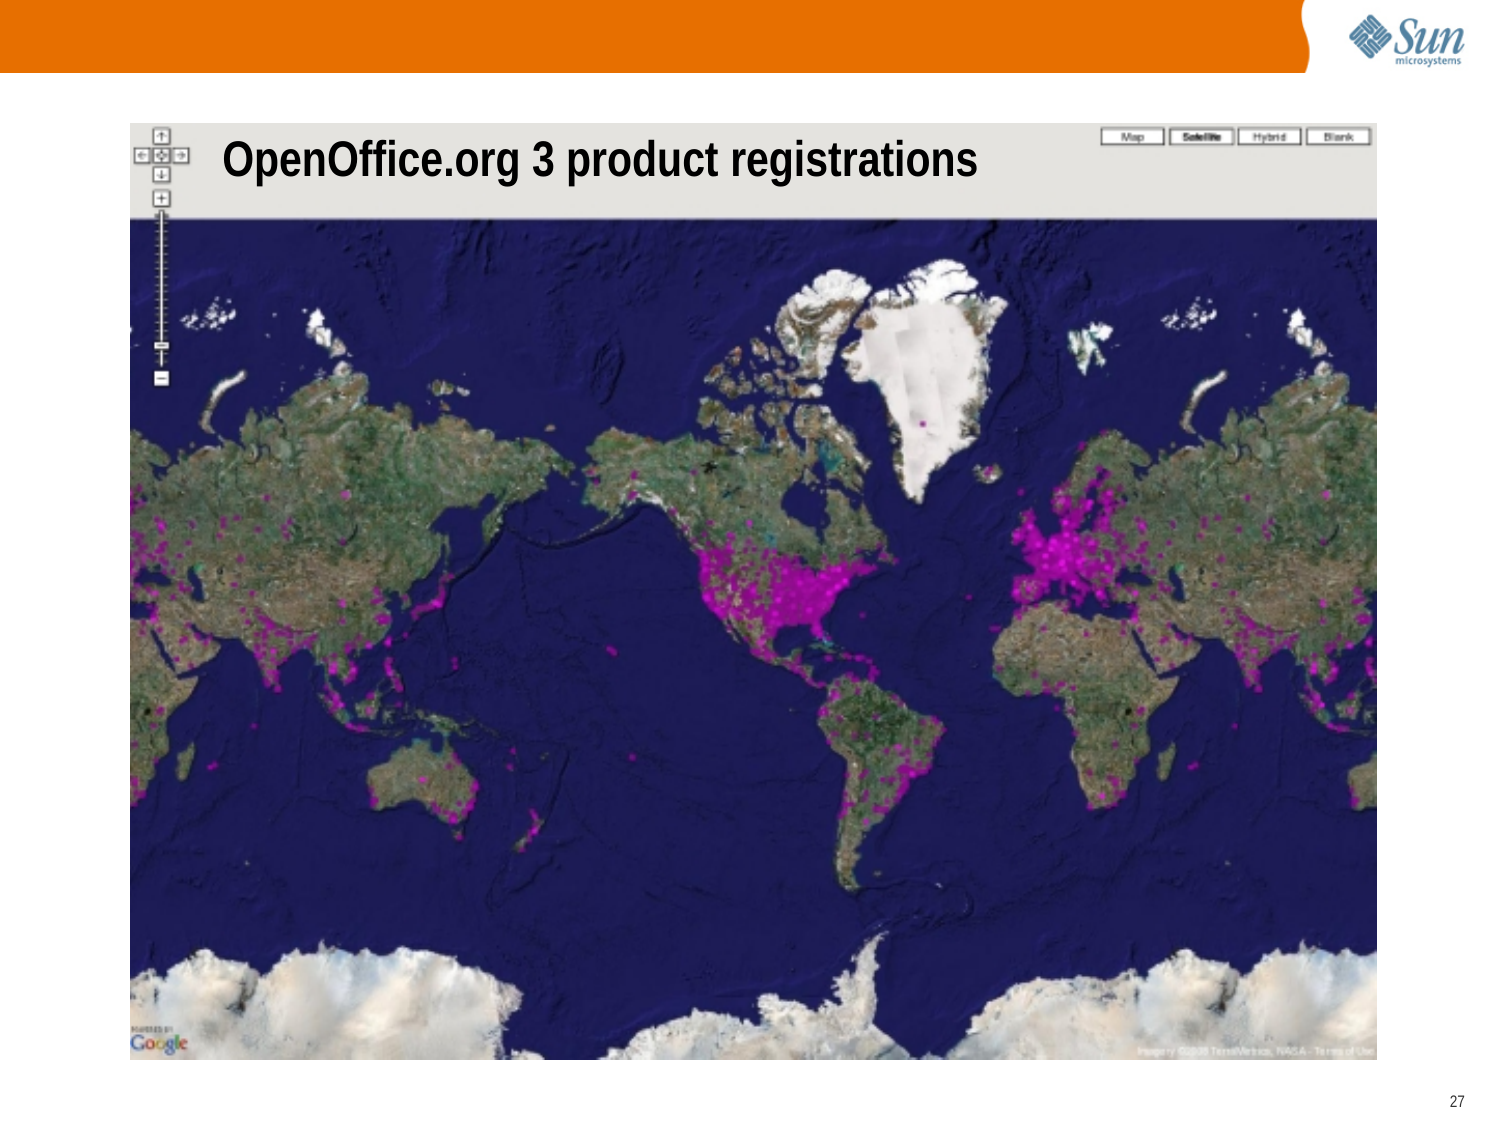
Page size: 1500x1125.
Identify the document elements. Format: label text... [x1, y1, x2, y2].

text_box OpenOffice.org 3 product registrations [222, 137, 980, 195]
picture [0, 0, 1500, 73]
picture [130, 123, 1377, 1061]
